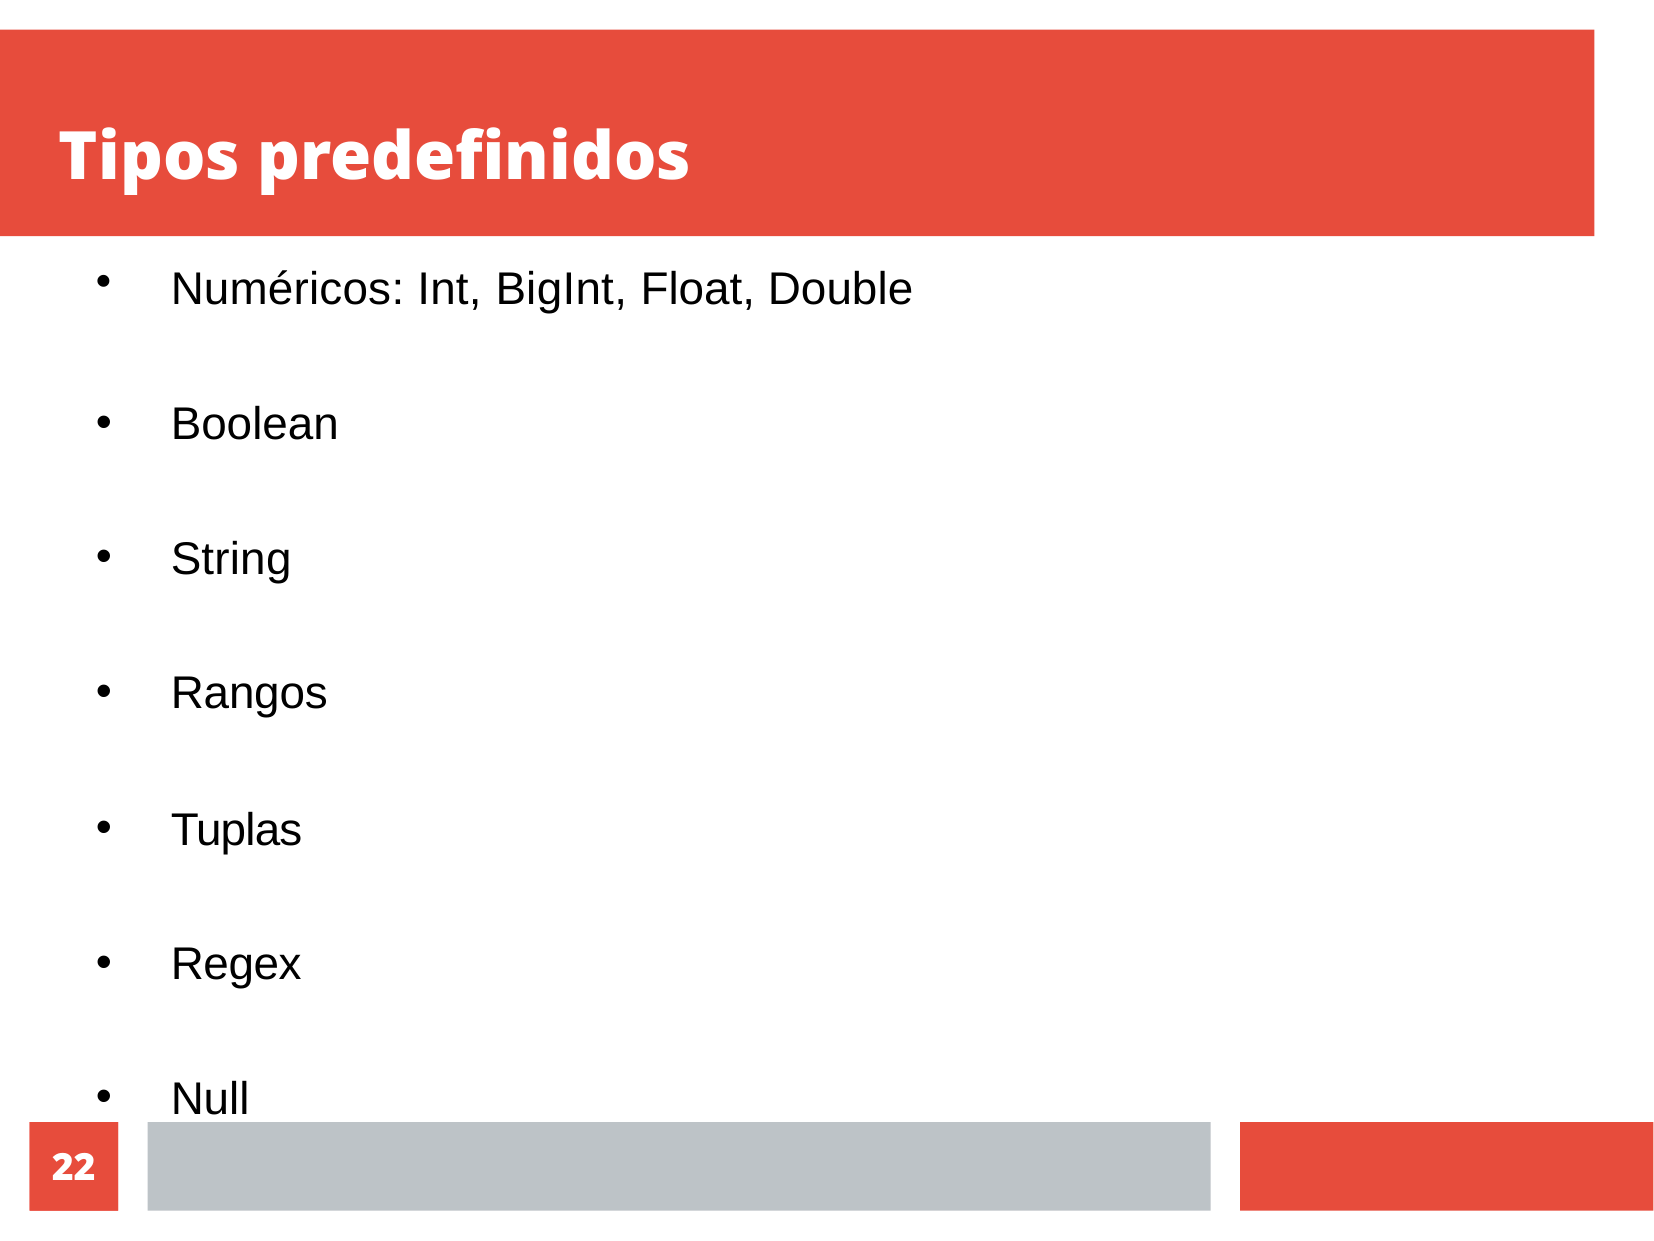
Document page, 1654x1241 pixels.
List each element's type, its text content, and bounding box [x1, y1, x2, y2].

text_box Numéricos: Int, BigInt, Float, Double Boolean String Rangos Tuplas Regex Null [93, 258, 1114, 1124]
title Tipos predefinidos [59, 66, 1595, 200]
